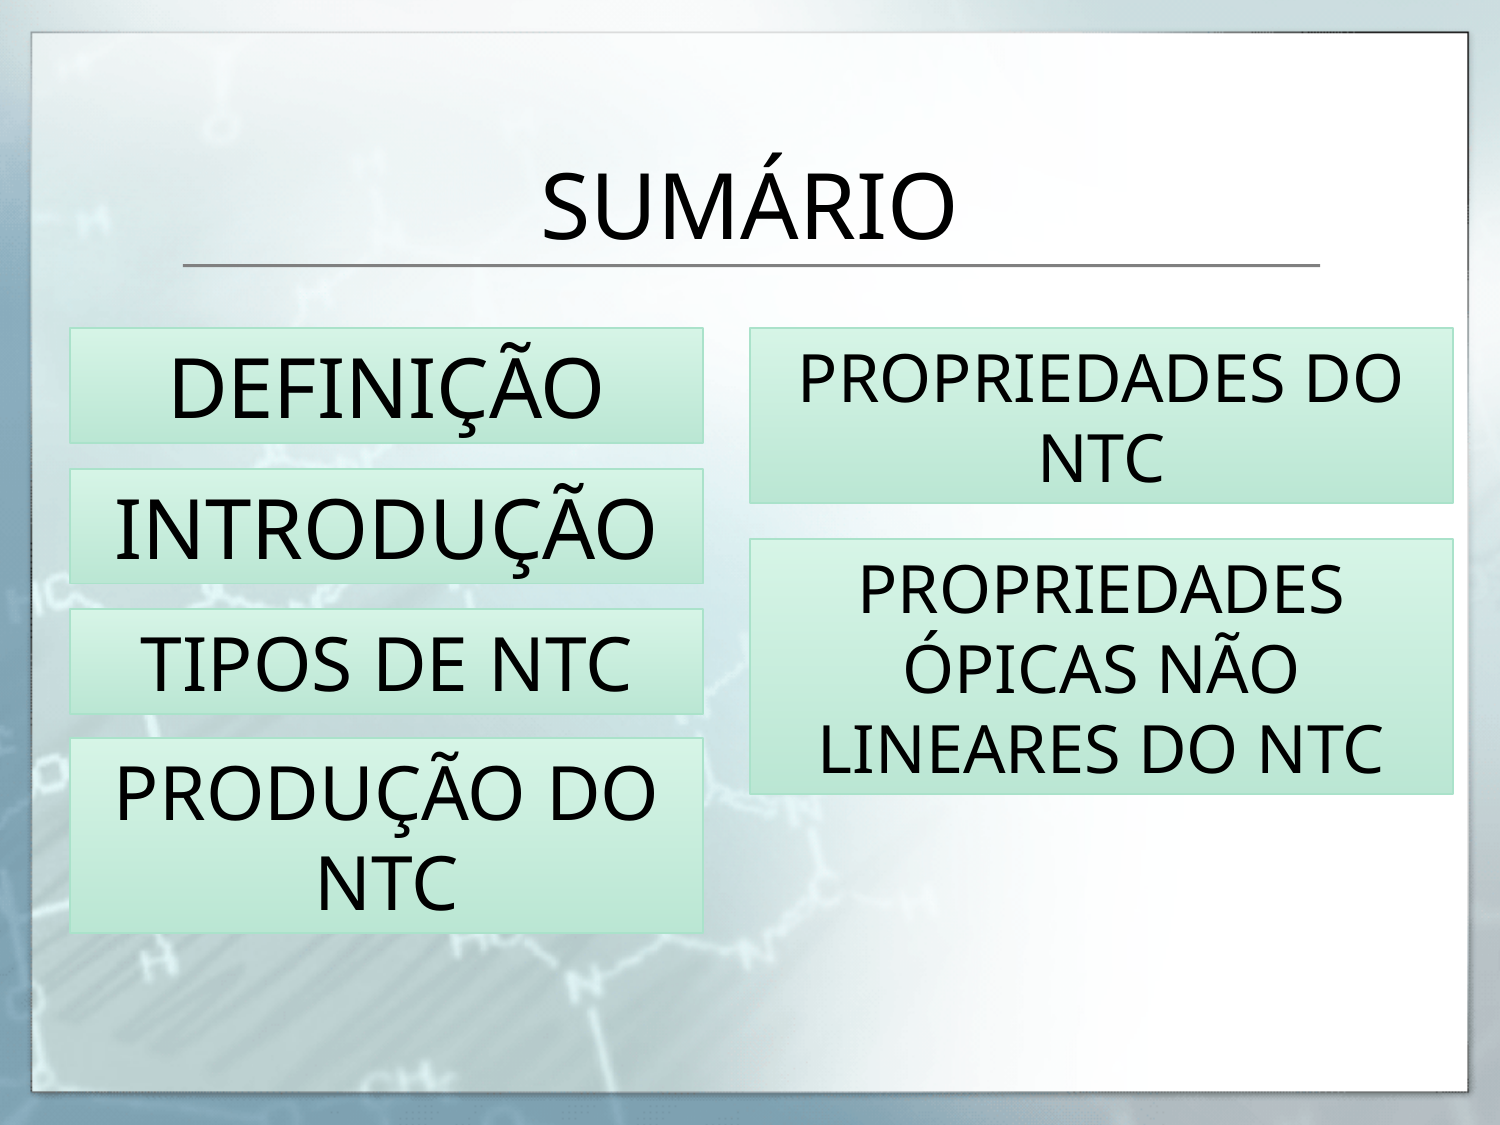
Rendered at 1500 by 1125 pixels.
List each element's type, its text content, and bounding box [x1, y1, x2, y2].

text_box DEFINIÇÃO [70, 328, 704, 443]
title SUMÁRIO [0, 105, 1500, 301]
text_box INTRODUÇÃO [70, 468, 704, 584]
picture [0, 301, 1500, 1125]
text_box PROPRIEDADES ÓPICAS NÃO LINEARES DO NTC [749, 539, 1453, 795]
text_box PRODUÇÃO DO NTC [70, 738, 704, 934]
picture [0, 0, 1500, 105]
text_box PROPRIEDADES DO NTC [749, 328, 1453, 503]
text_box TIPOS DE NTC [70, 609, 704, 715]
